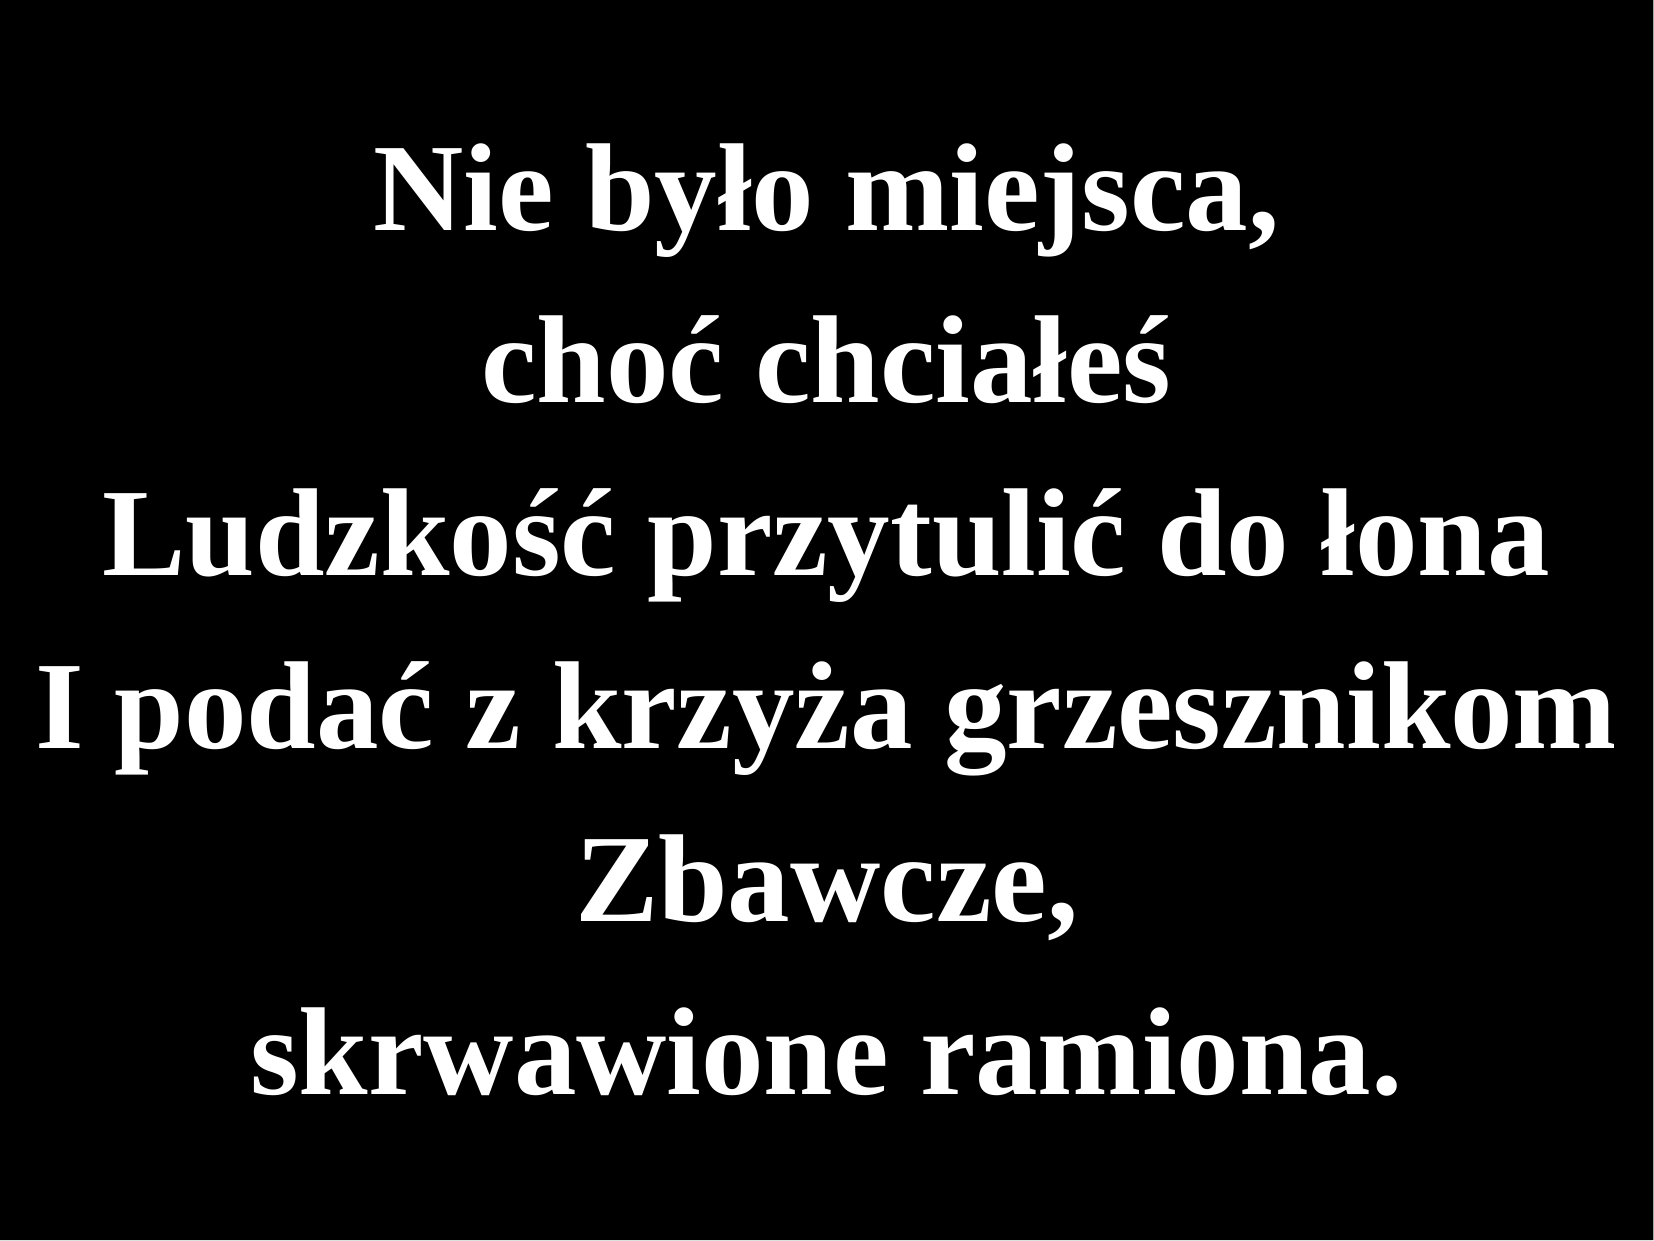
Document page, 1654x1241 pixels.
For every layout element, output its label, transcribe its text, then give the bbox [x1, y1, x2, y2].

title Nie było miejsca, ppp choć chciałeś ppp Ludzkość przytulić do łona ppp I podać z krzyża grzesznikom ppp Zbawcze, ppp skrwawione ramiona. [0, 0, 1654, 1241]
